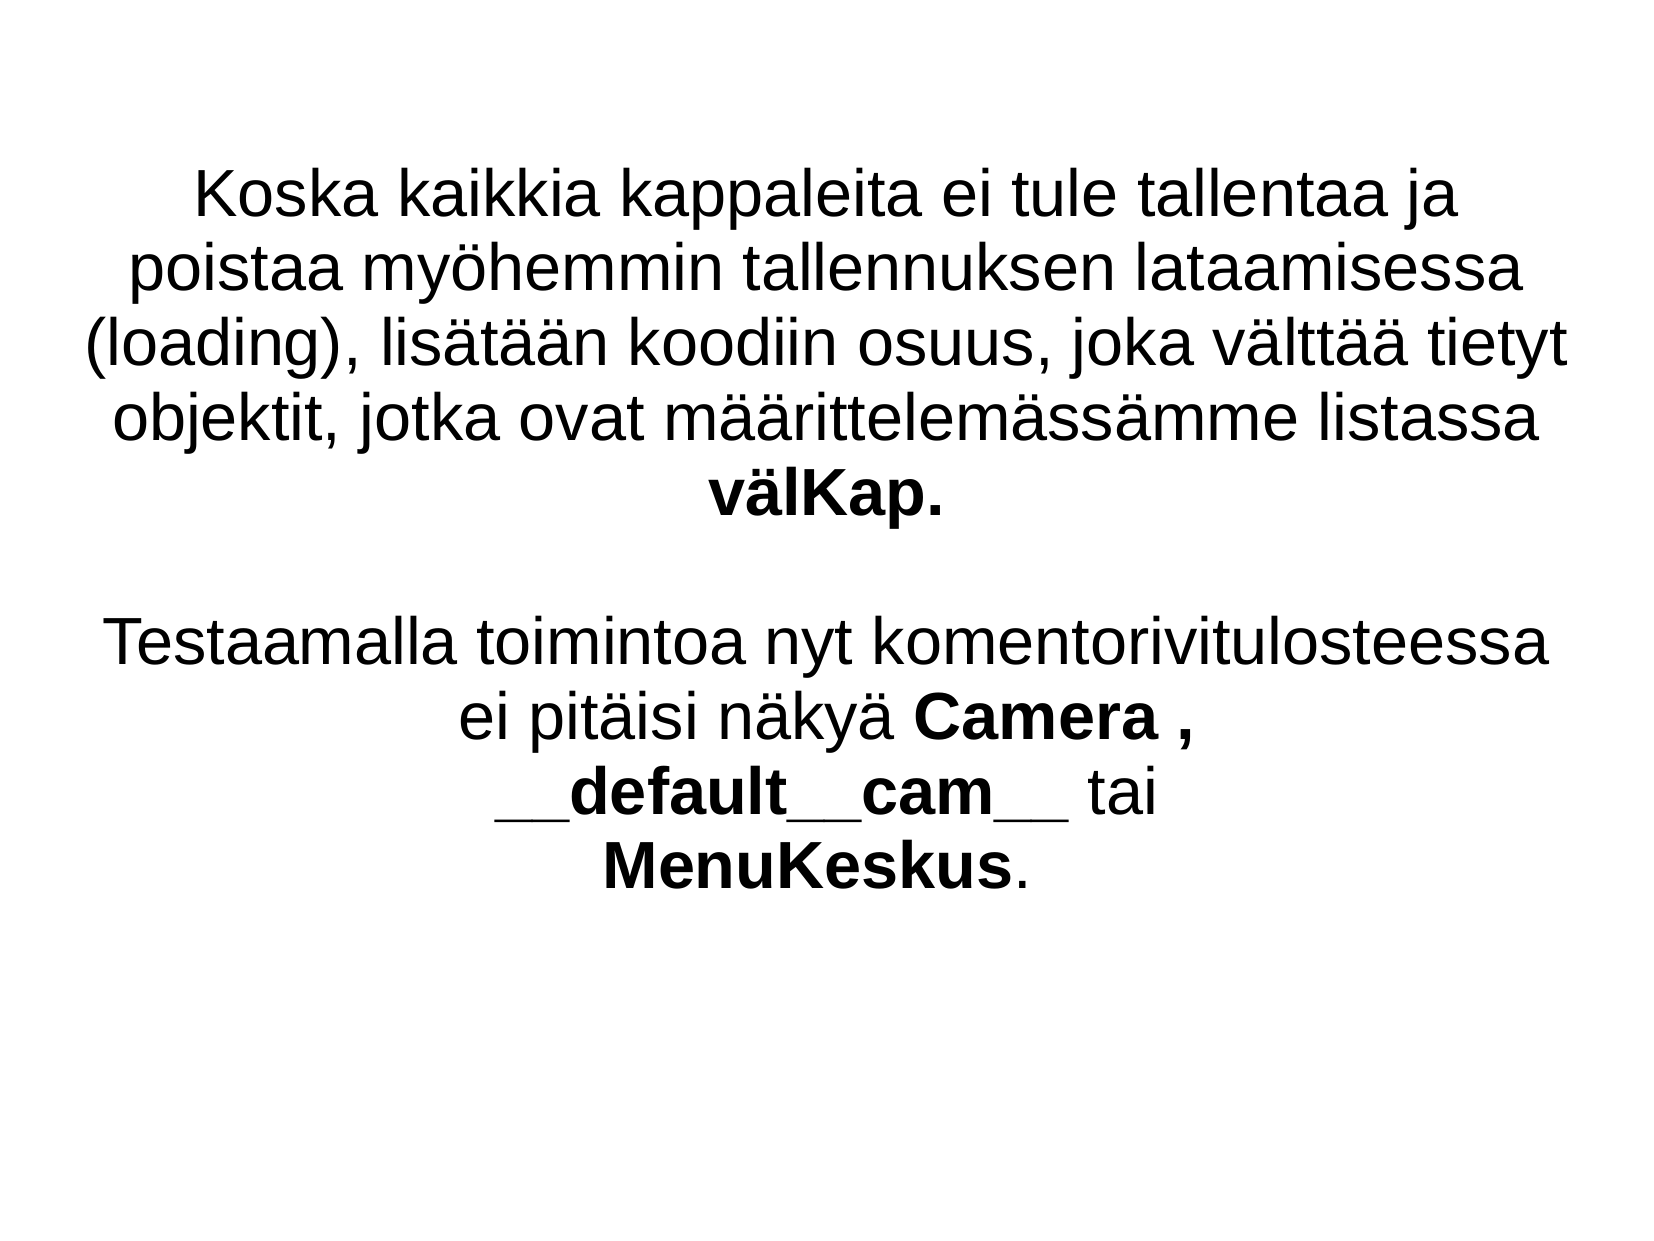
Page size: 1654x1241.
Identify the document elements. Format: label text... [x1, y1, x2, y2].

subtitle Koska kaikkia kappaleita ei tule tallentaa ja poistaa myöhemmin tallennuksen lataamisessa (loading), lisätään koodiin osuus, joka välttää tietyt objektit, jotka ovat määrittelemässämme listassa välKap. Testaamalla toimintoa nyt komentorivitulosteessa ei pitäisi näkyä Camera , __default__cam__ tai MenuKeskus. [82, 49, 1571, 1010]
